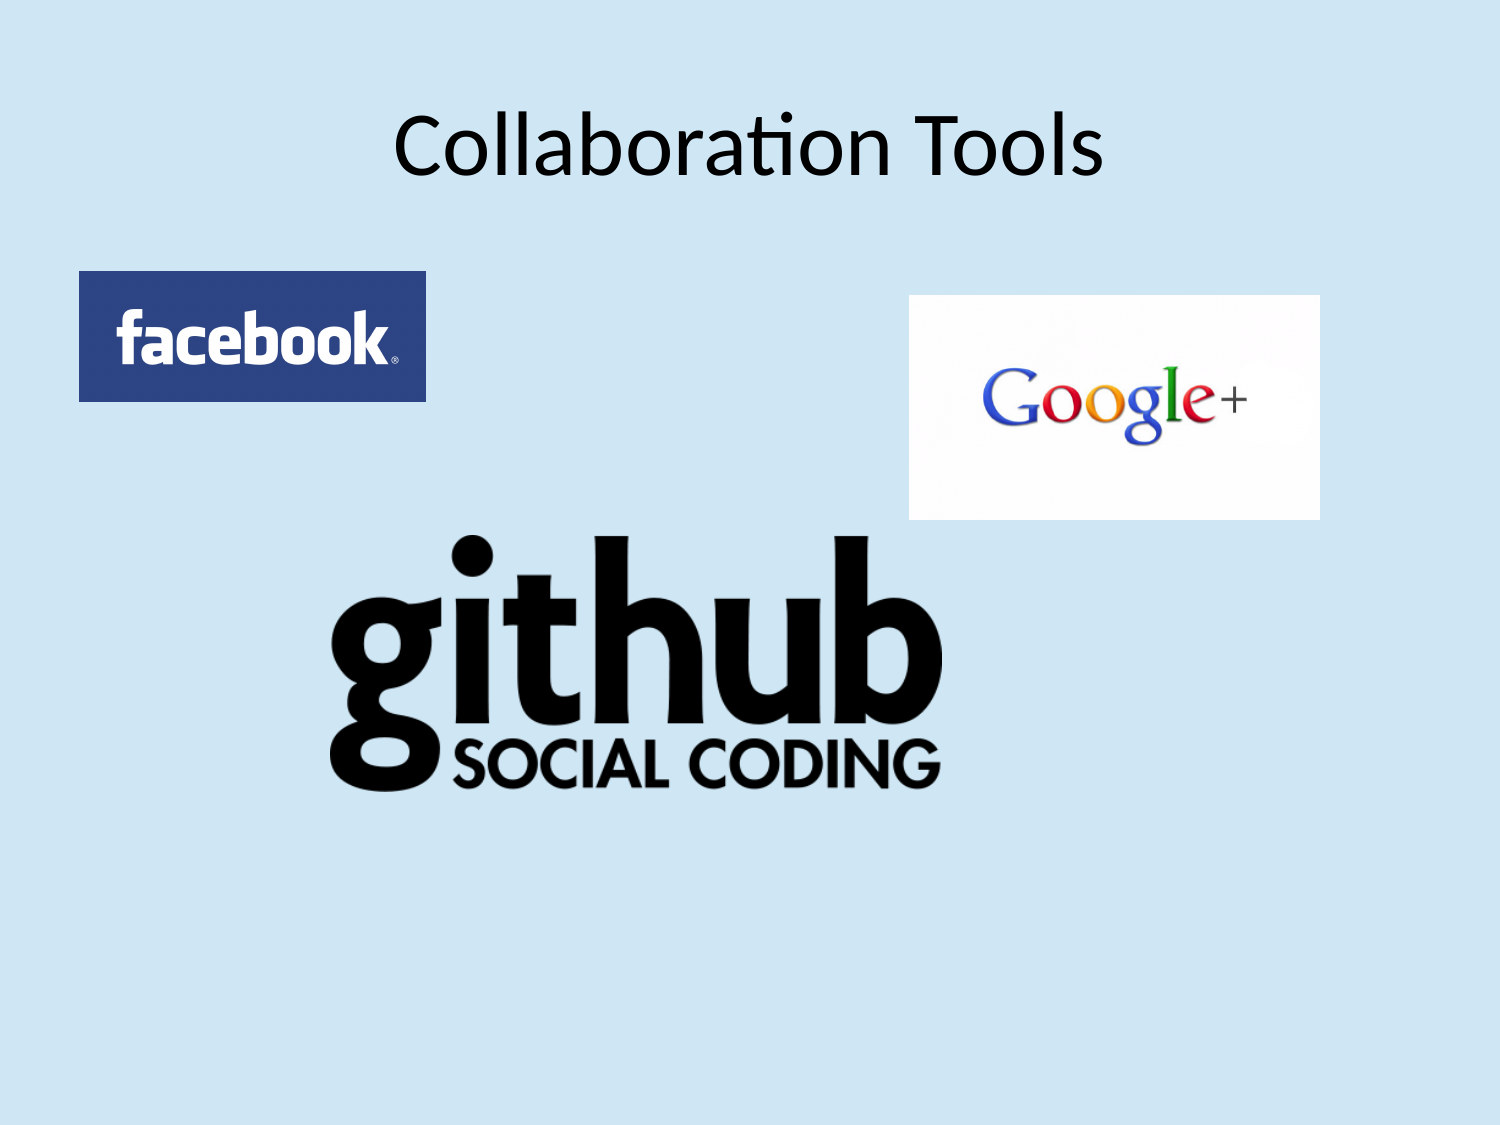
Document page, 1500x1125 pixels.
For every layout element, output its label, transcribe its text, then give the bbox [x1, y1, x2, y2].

picture [330, 535, 942, 792]
title Collaboration Tools [75, 45, 1425, 233]
picture [79, 271, 426, 402]
list [75, 262, 1425, 1005]
picture [909, 295, 1320, 520]
